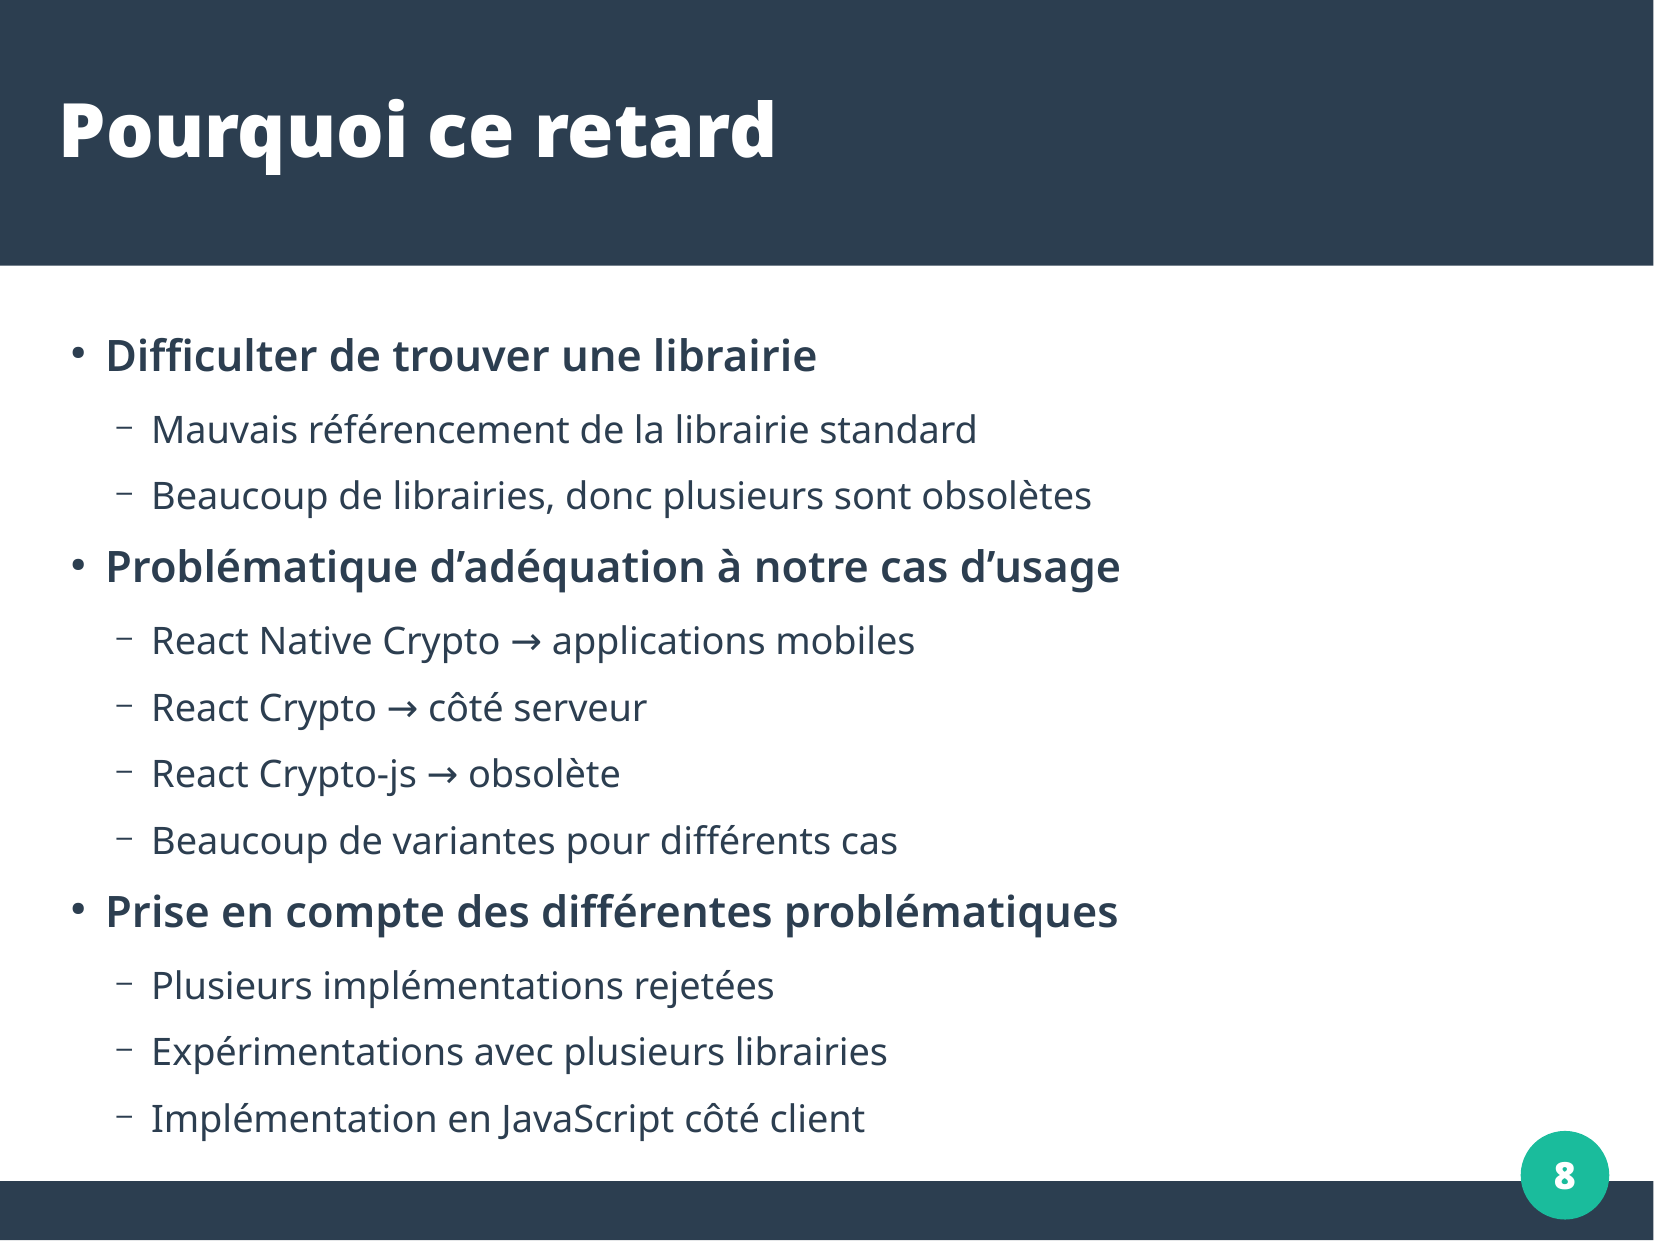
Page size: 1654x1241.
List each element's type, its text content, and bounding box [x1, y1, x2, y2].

list Difficulter de trouver une librairie Mauvais référencement de la librairie standard Beaucoup de librairies, donc plusieurs sont obsolètes Problématique d’adéquation à notre cas d’usage React Native Crypto → applications mobiles React Crypto → côté serveur React Crypto-js → obsolète Beaucoup de variantes pour différents cas Prise en compte des différentes problématiques Plusieurs implémentations rejetées Expérimentations avec plusieurs librairies Implémentation en JavaScript côté client [59, 324, 1595, 1152]
title Pourquoi ce retard [59, 49, 1595, 207]
